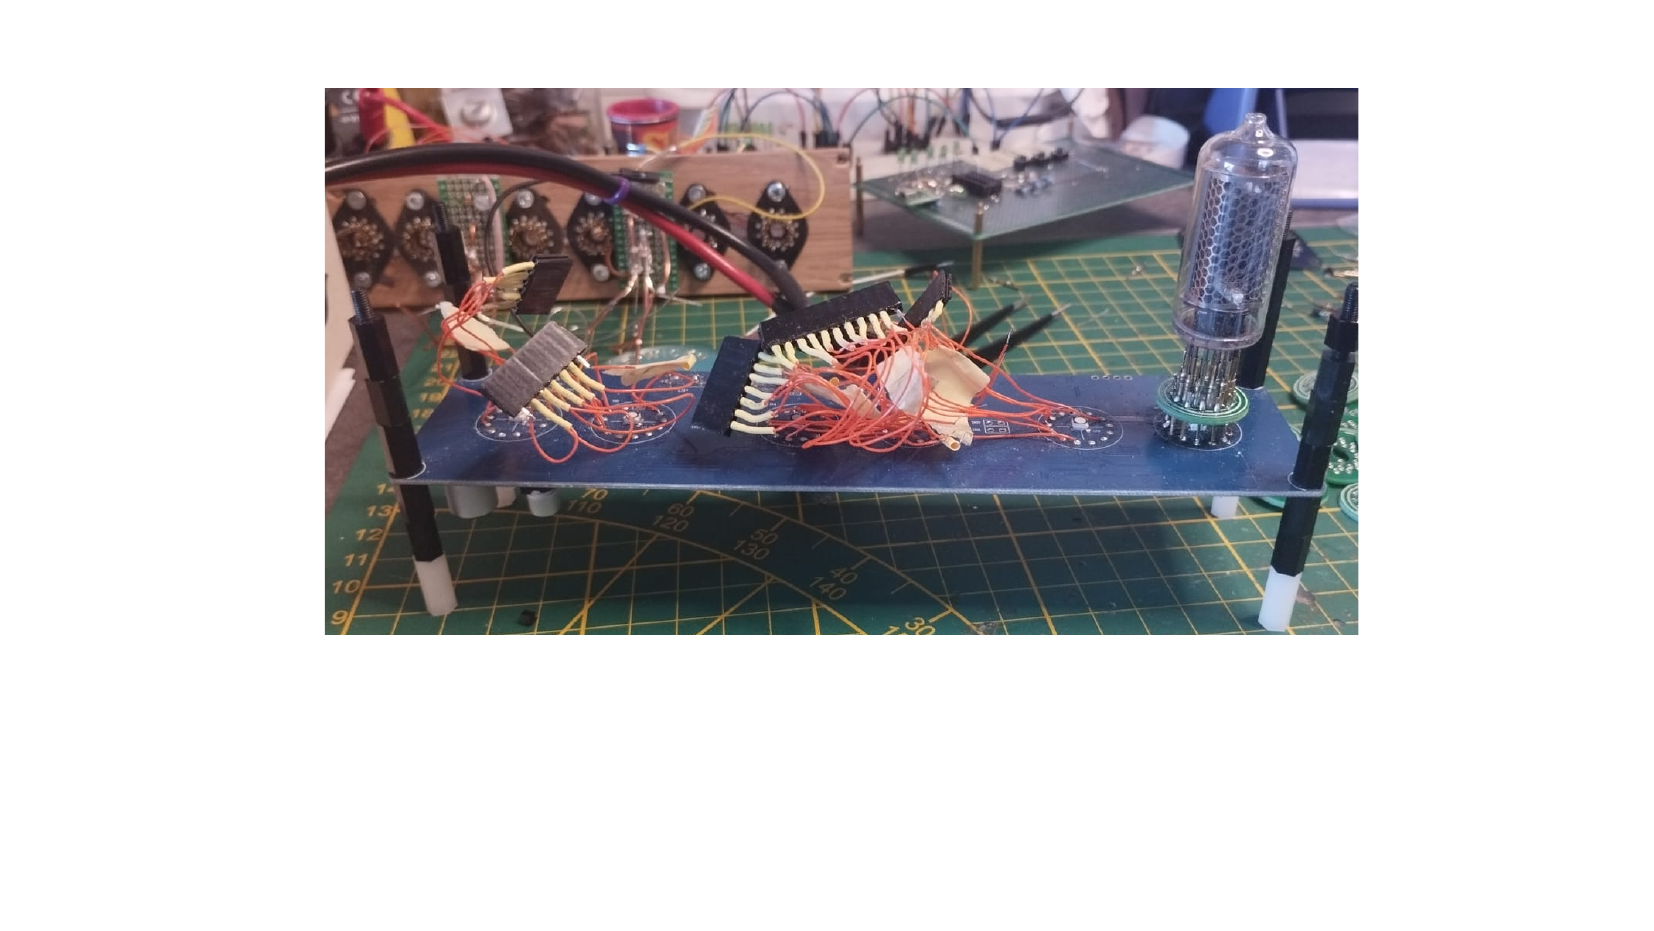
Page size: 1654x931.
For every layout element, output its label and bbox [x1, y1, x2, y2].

picture [324, 88, 1359, 635]
